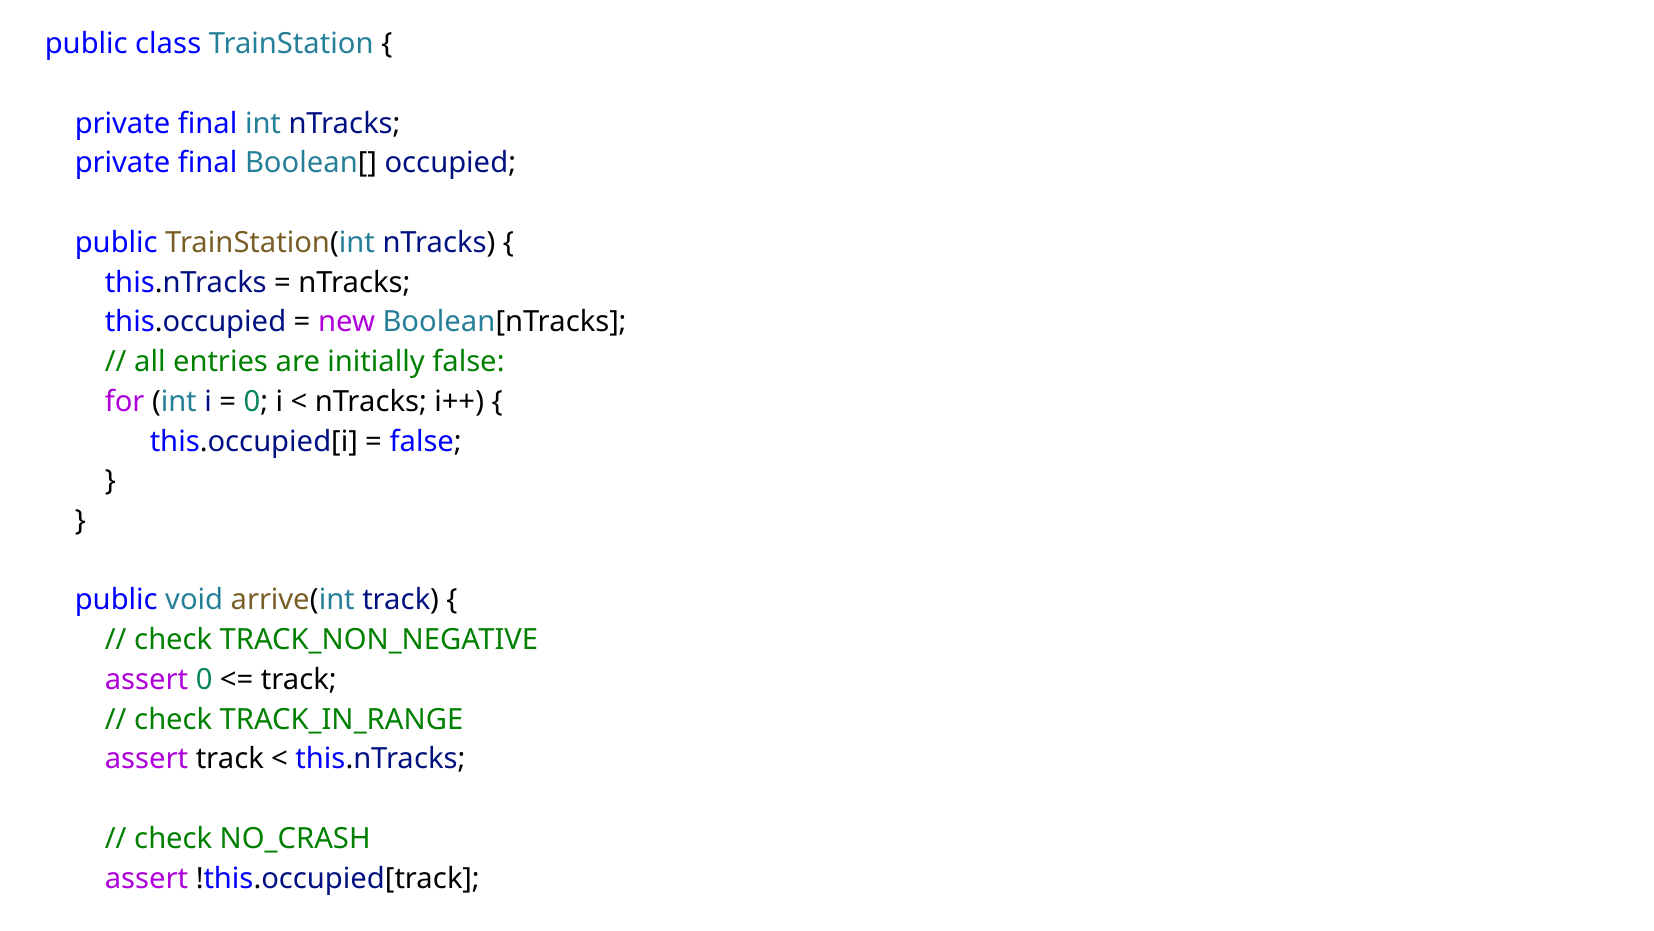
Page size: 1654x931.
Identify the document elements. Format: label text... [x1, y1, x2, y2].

text_box public class TrainStation { private final int nTracks; private final Boolean[] occupied; public TrainStation(int nTracks) { this.nTracks = nTracks; this.occupied = new Boolean[nTracks]; // all entries are initially false: for (int i = 0; i < nTracks; i++) { this.occupied[i] = false; } } public void arrive(int track) { // check TRACK_NON_NEGATIVE assert 0 <= track; // check TRACK_IN_RANGE assert track < this.nTracks; // check NO_CRASH assert !this.occupied[track]; this.occupied[track] = true; } } [30, 15, 1426, 921]
